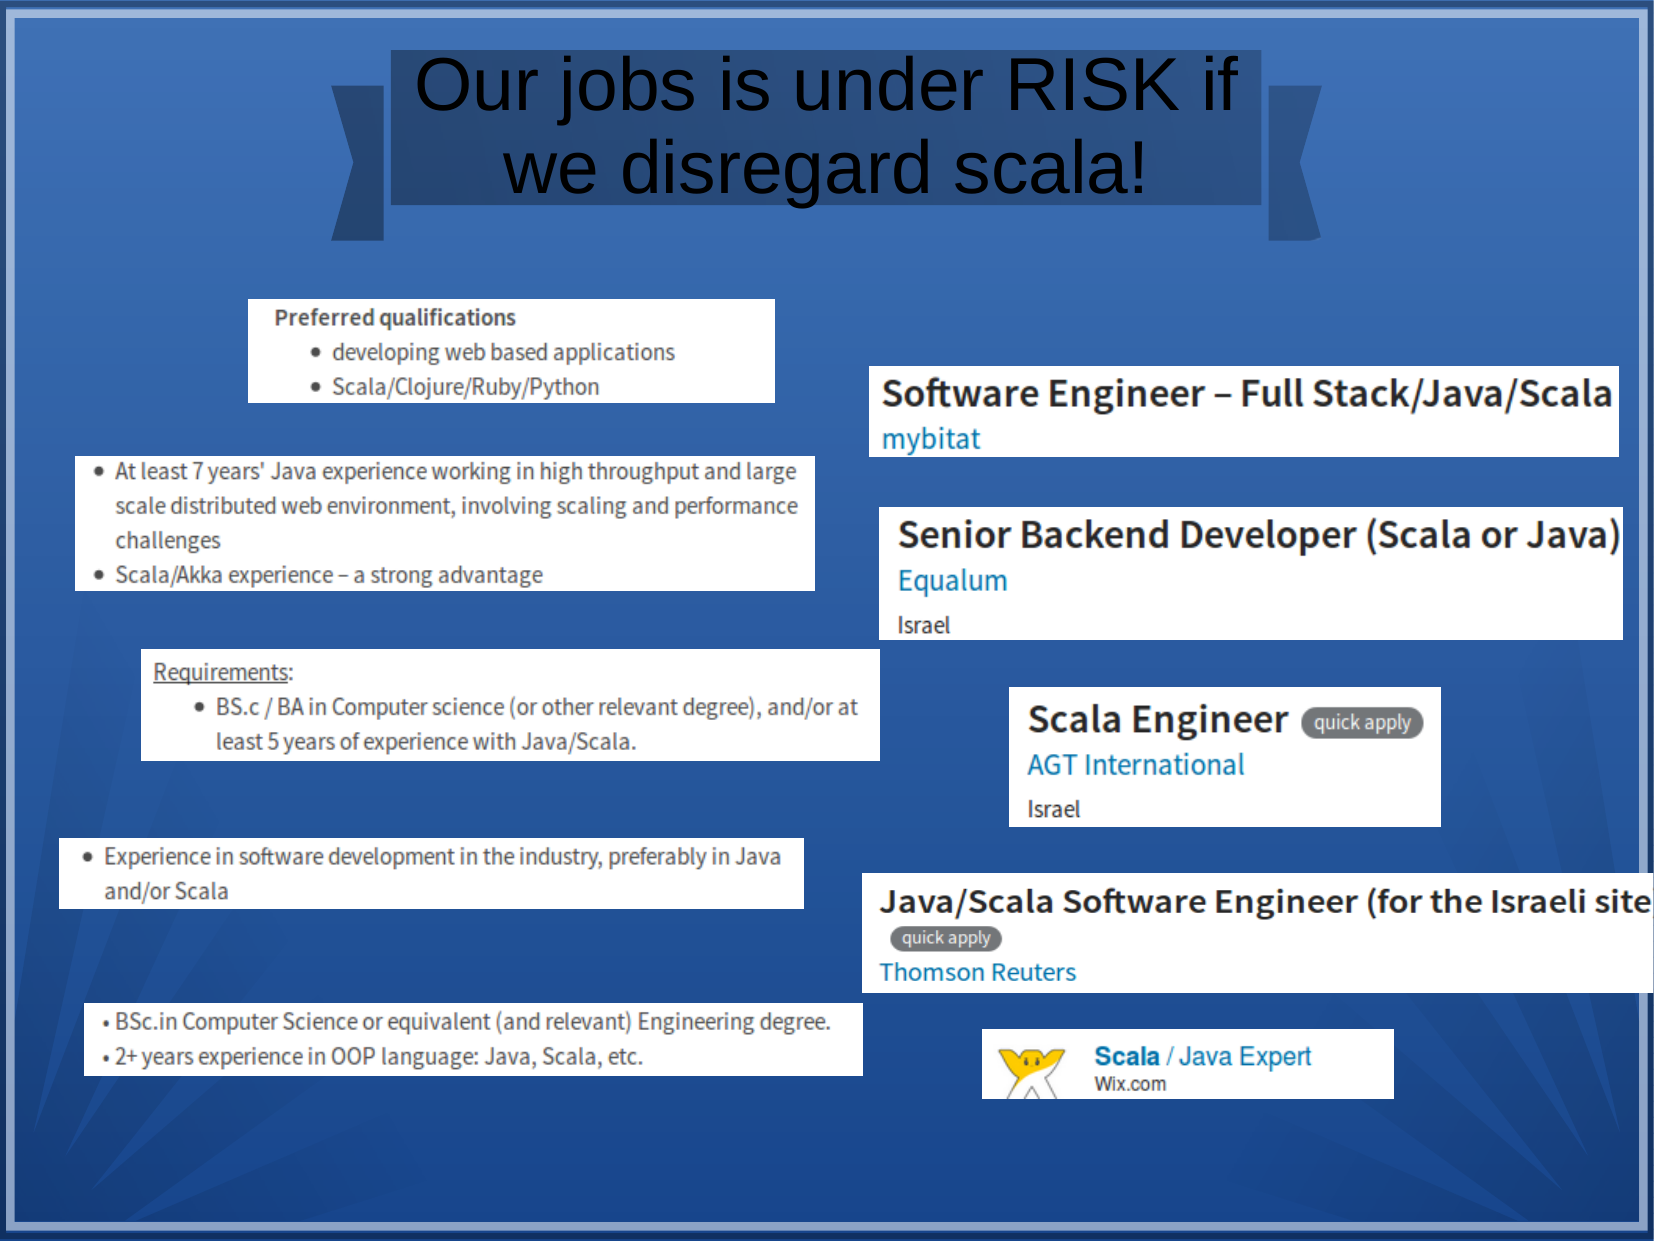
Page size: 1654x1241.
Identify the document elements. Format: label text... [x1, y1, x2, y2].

picture [84, 1003, 863, 1076]
picture [982, 1029, 1394, 1099]
picture [1009, 687, 1441, 827]
title Our jobs is under RISK if we disregard scala! [389, 41, 1264, 211]
picture [248, 299, 775, 403]
picture [141, 649, 880, 761]
picture [75, 456, 815, 591]
picture [59, 838, 804, 909]
picture [869, 366, 1619, 457]
picture [879, 507, 1623, 640]
picture [862, 873, 1654, 993]
